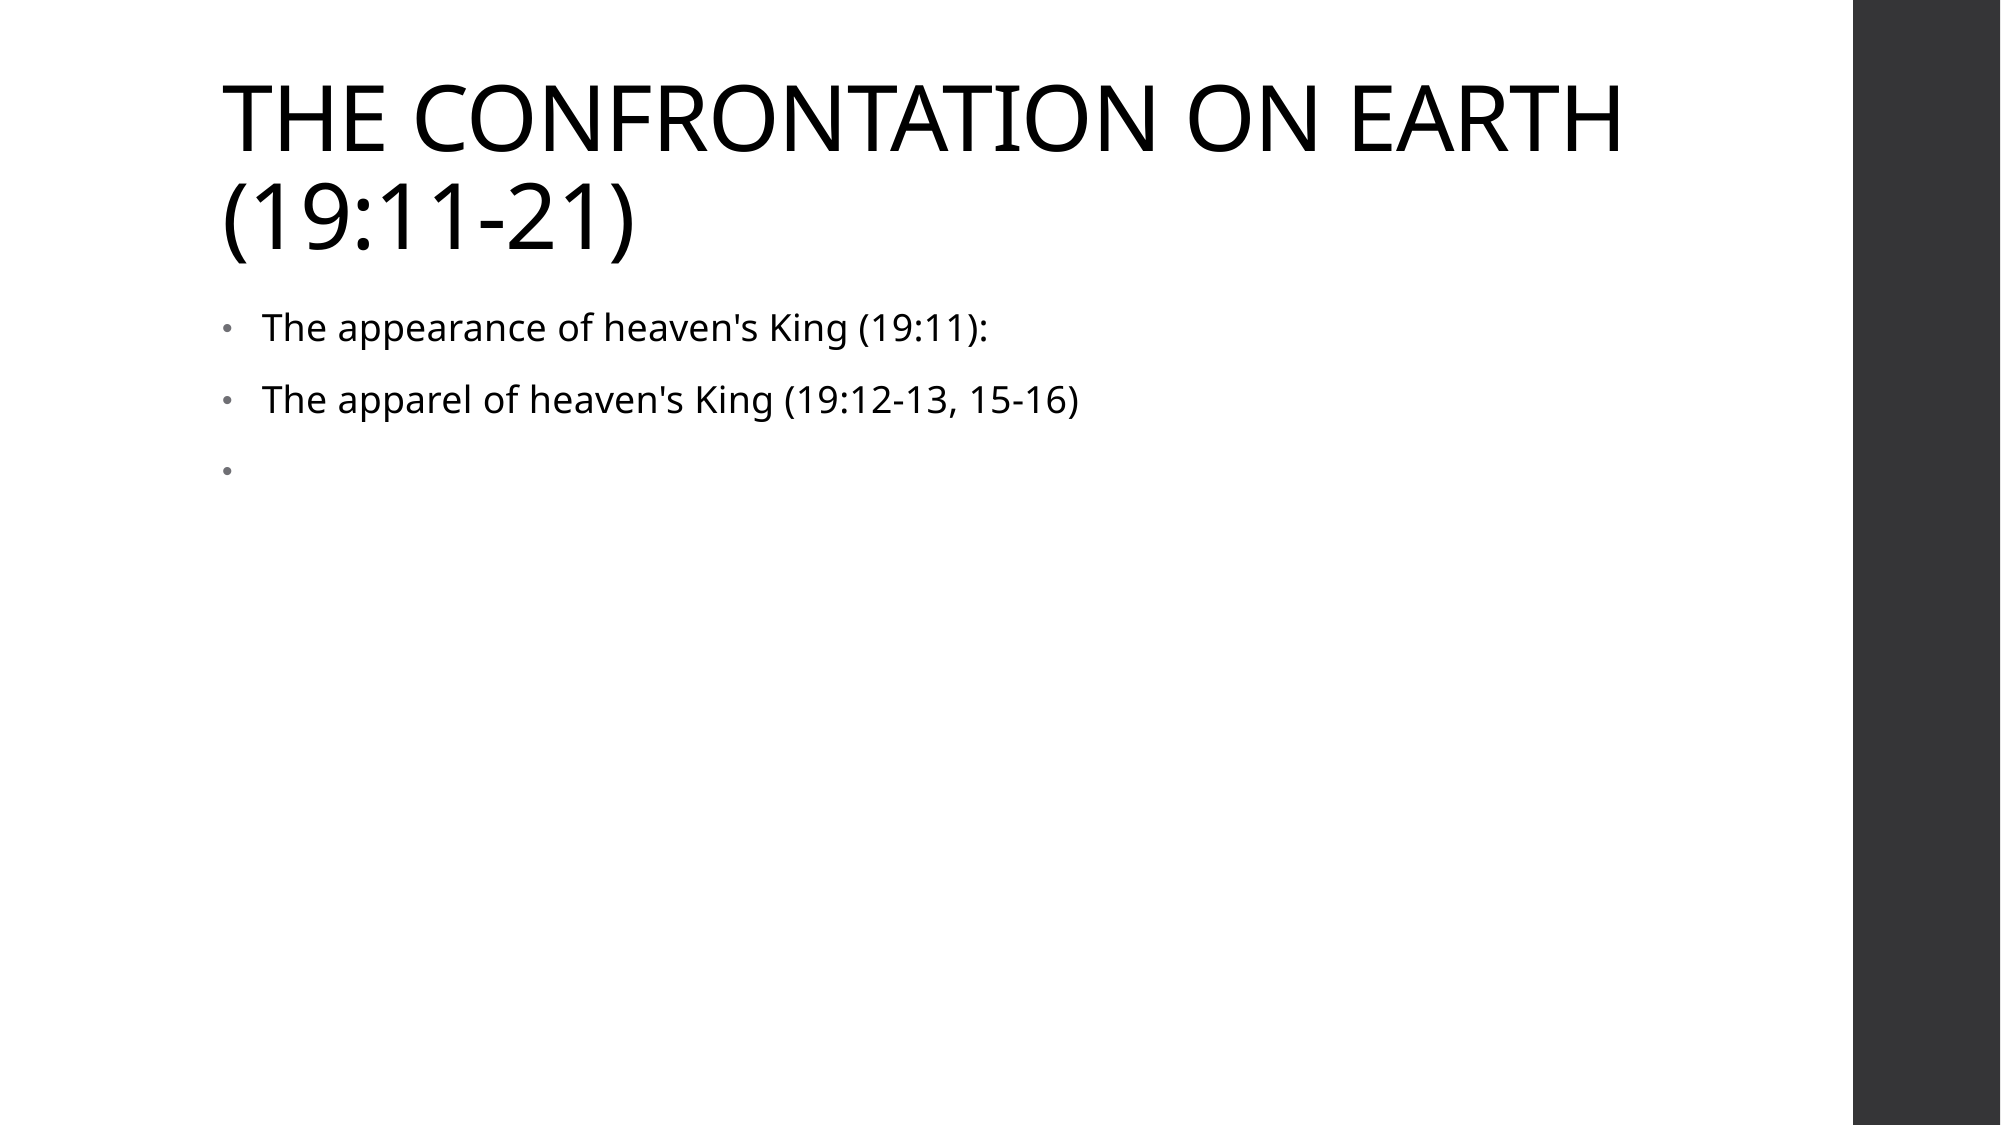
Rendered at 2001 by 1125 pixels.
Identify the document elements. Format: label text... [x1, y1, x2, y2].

list The appearance of heaven's King (19:11): The apparel of heaven's King (19:12-13, 15-16) [206, 299, 1617, 1014]
title THE CONFRONTATION ON EARTH (19:11-21) [206, 60, 1797, 278]
